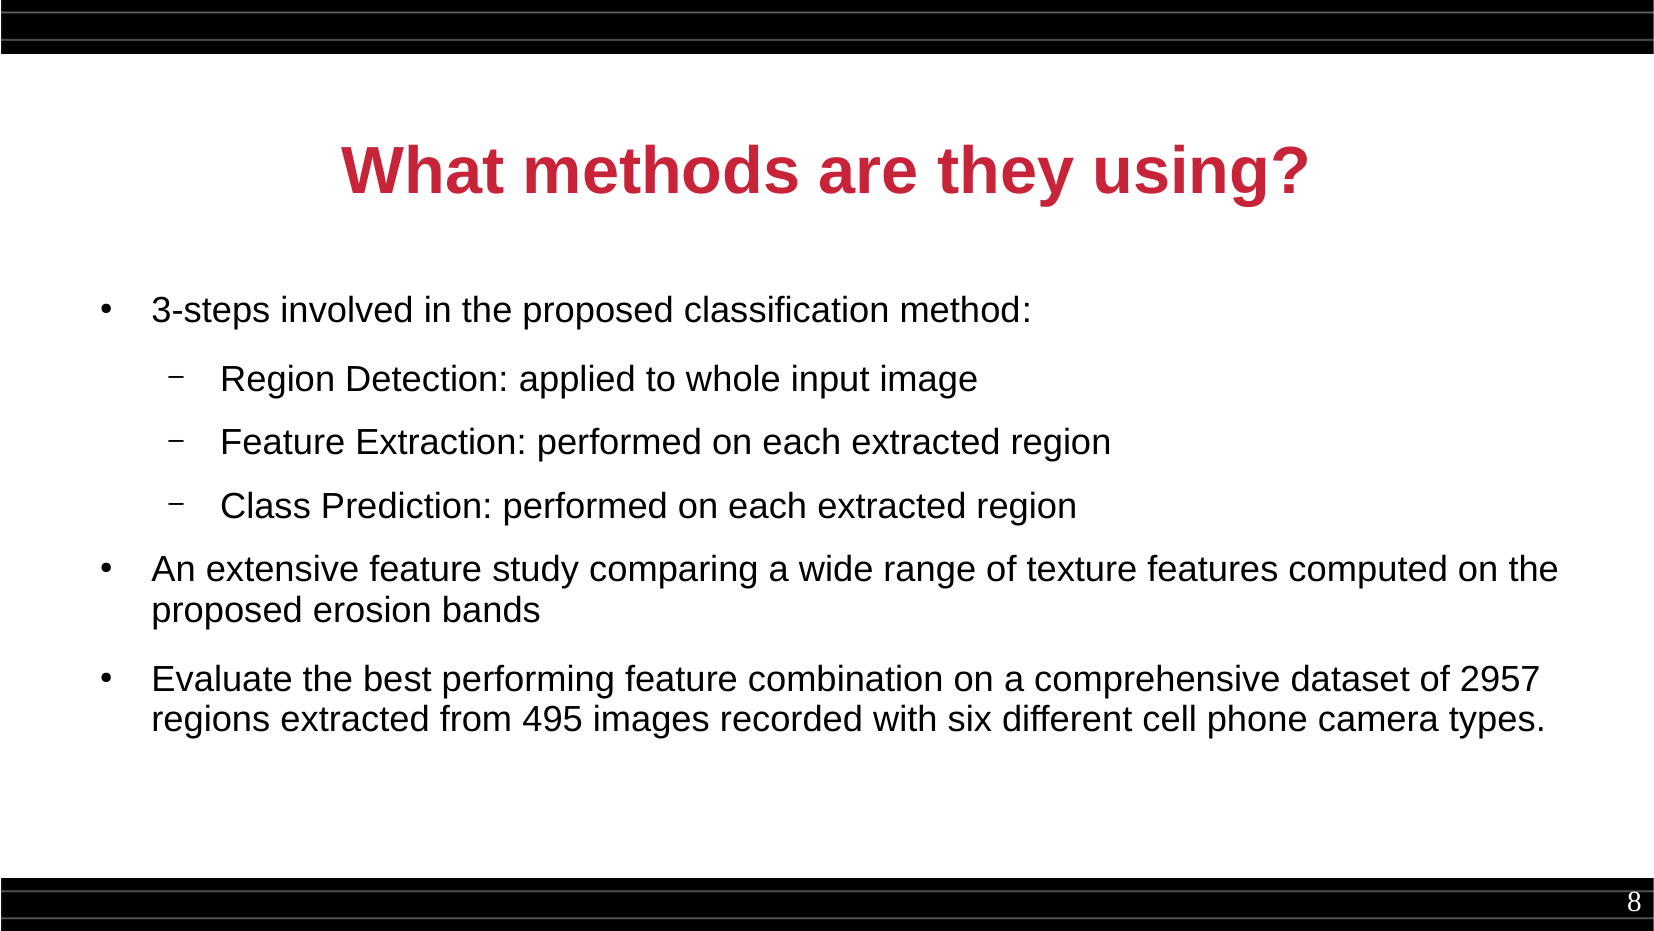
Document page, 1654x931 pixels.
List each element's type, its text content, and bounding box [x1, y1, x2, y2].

picture [1, 0, 1654, 54]
list 3-steps involved in the proposed classification method: Region Detection: applied to whole input image Feature Extraction: performed on each extracted region Class Prediction: performed on each extracted region An extensive feature study comparing a wide range of texture features computed on the proposed erosion bands Evaluate the best performing feature combination on a comprehensive dataset of 2957 regions extracted from 495 images recorded with six different cell phone camera types. [82, 271, 1571, 758]
title What methods are they using? [82, 92, 1571, 249]
picture [1, 878, 1654, 931]
